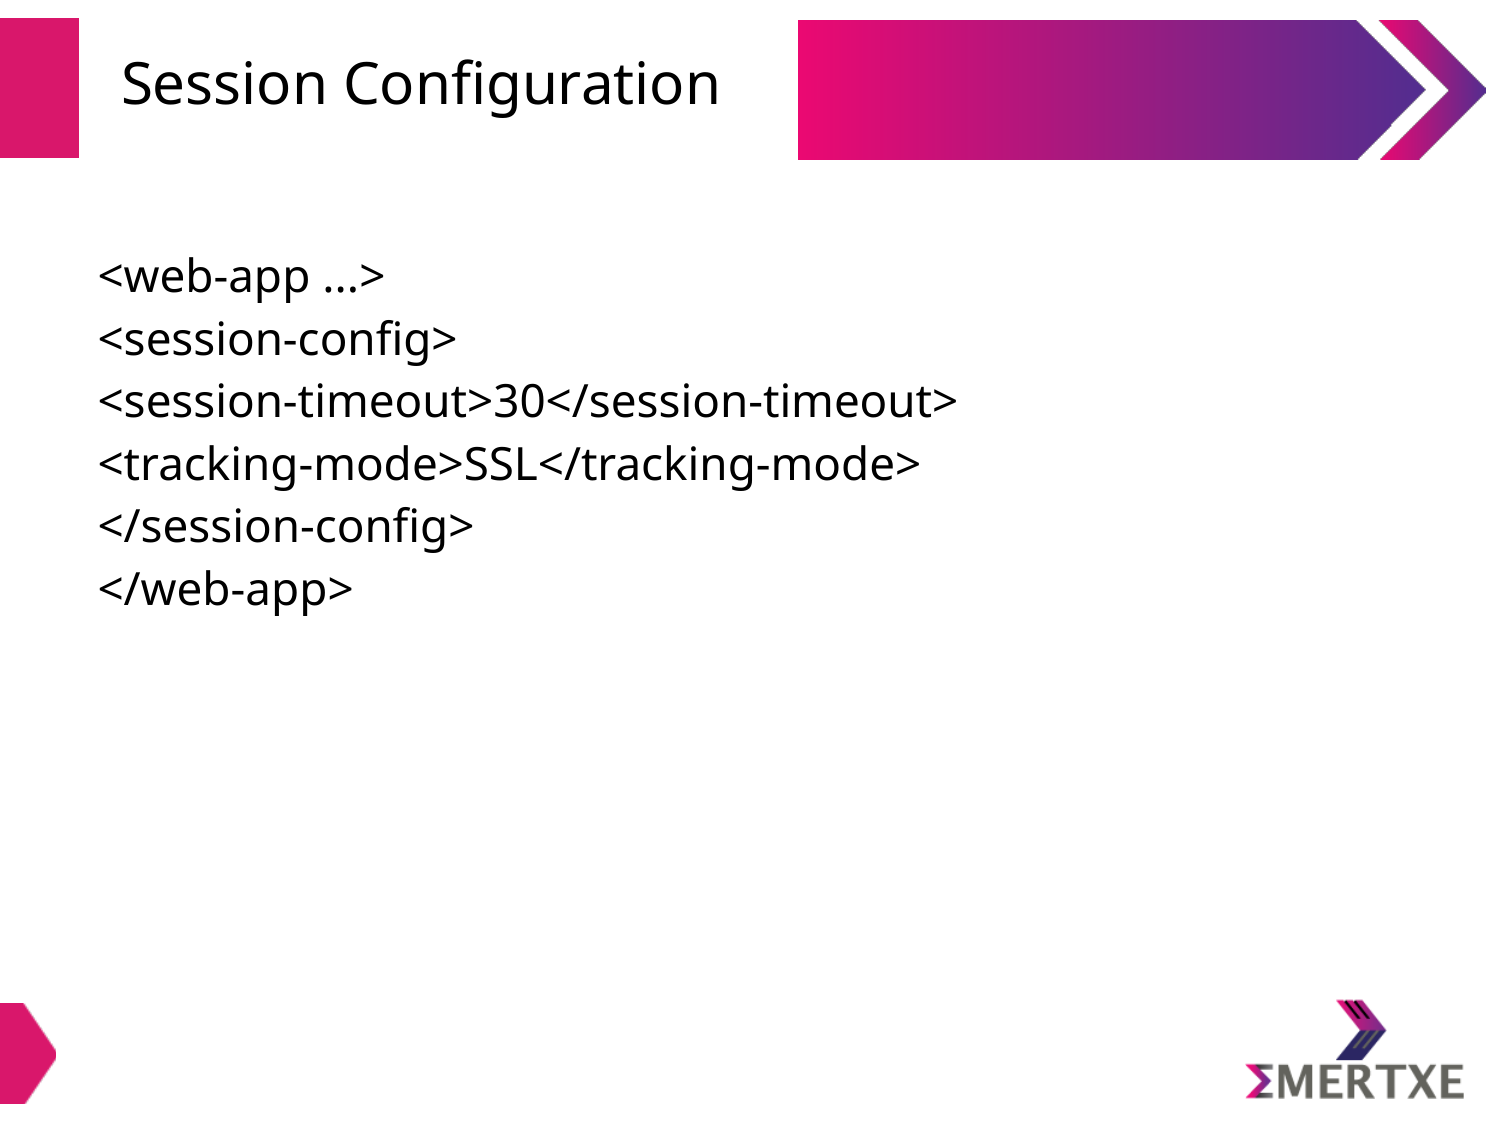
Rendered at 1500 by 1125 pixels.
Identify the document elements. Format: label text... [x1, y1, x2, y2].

picture [798, 20, 1486, 160]
picture [1245, 996, 1465, 1099]
text_box <web-app ...> <session-config> <session-timeout>30</session-timeout> <tracking-mode>SSL</tracking-mode> </session-config> </web-app> [82, 236, 1323, 615]
text_box Session Configuration [106, 35, 756, 187]
